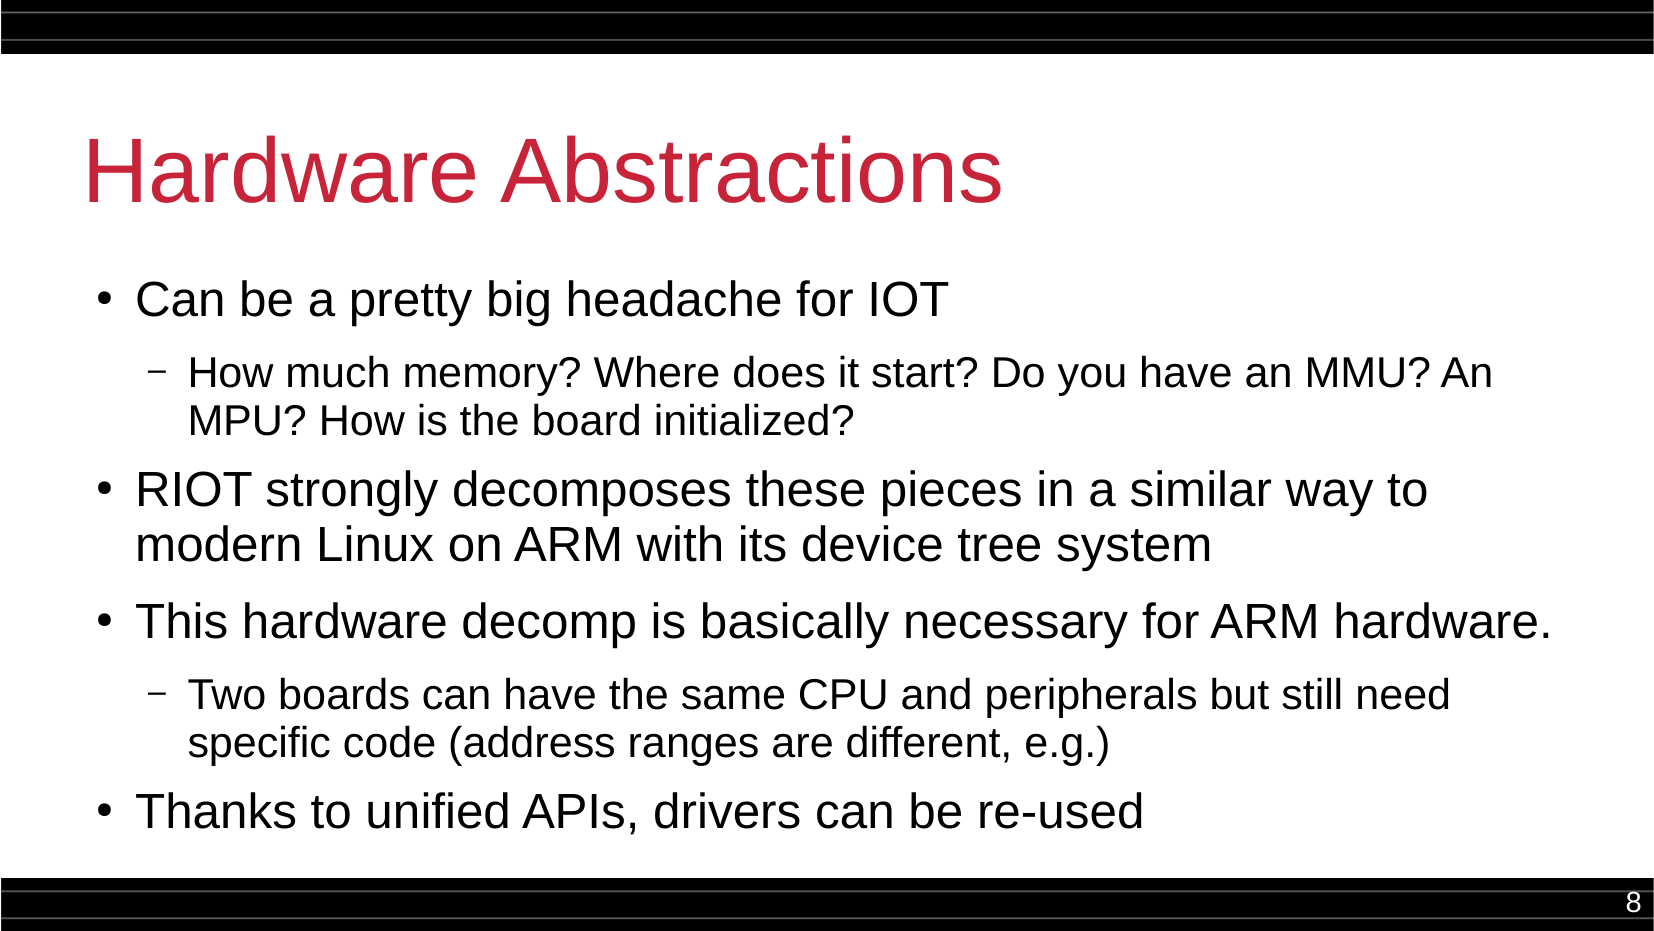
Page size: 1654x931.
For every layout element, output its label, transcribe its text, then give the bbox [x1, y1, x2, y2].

picture [1, 0, 1654, 54]
title Hardware Abstractions [82, 92, 1571, 249]
picture [1, 878, 1654, 931]
list Can be a pretty big headache for IOT How much memory? Where does it start? Do you have an MMU? An MPU? How is the board initialized? RIOT strongly decomposes these pieces in a similar way to modern Linux on ARM with its device tree system This hardware decomp is basically necessary for ARM hardware. Two boards can have the same CPU and peripherals but still need specific code (address ranges are different, e.g.) Thanks to unified APIs, drivers can be re-used [82, 271, 1571, 851]
